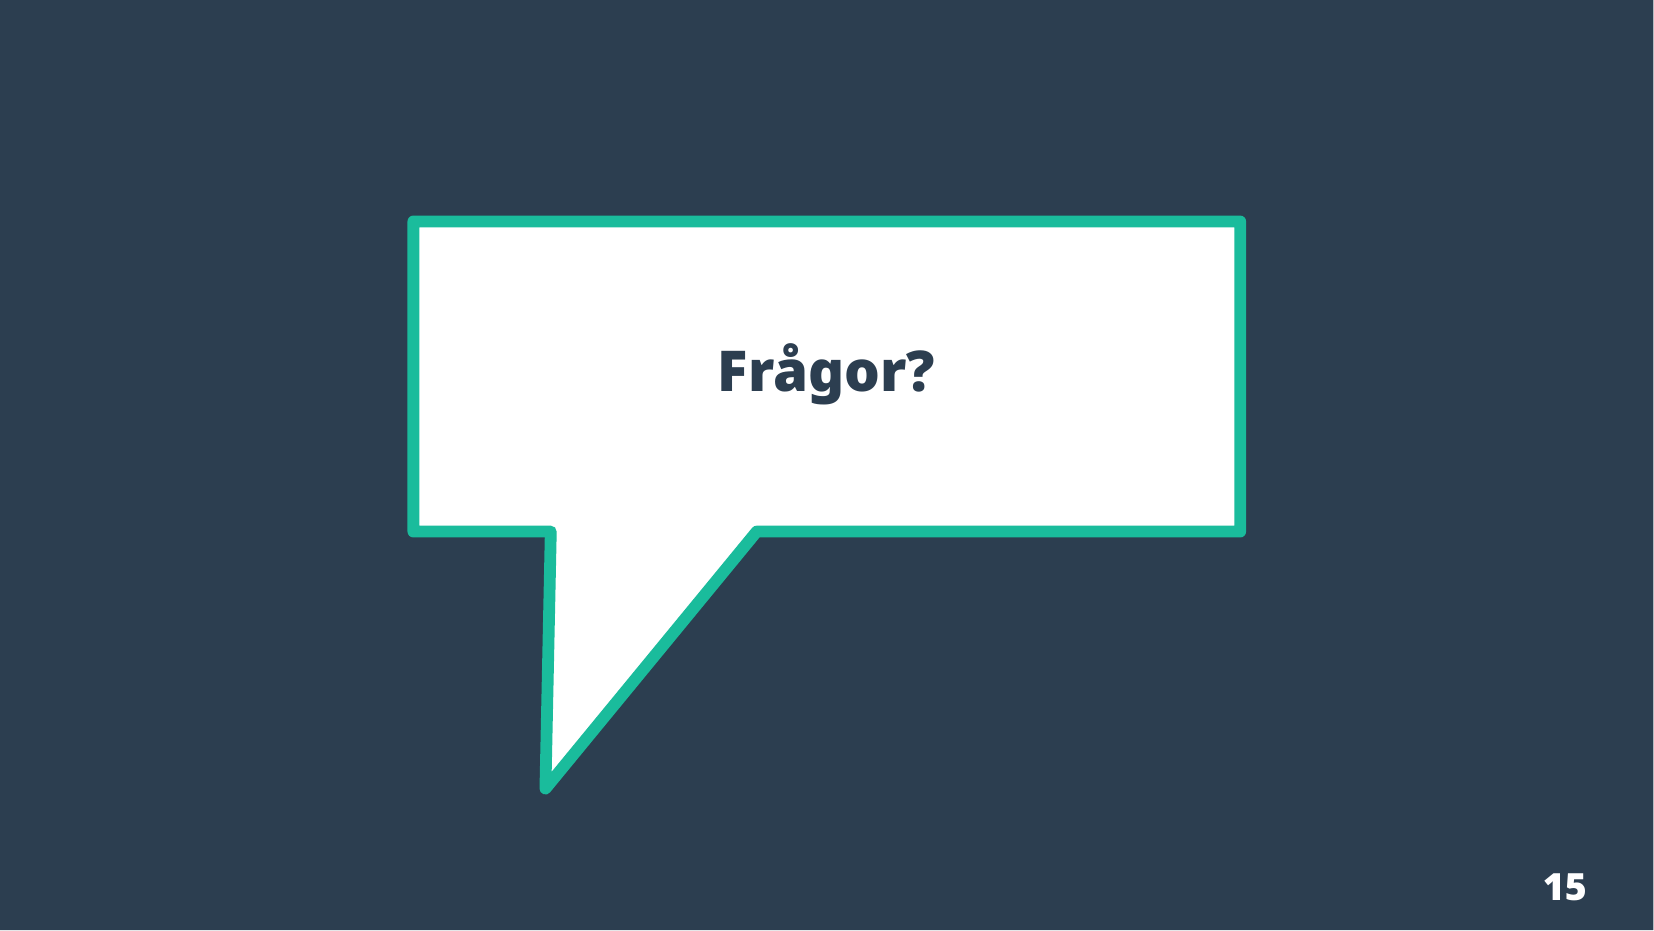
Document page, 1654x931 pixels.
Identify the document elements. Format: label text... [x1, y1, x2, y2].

title Frågor? [442, 236, 1211, 502]
